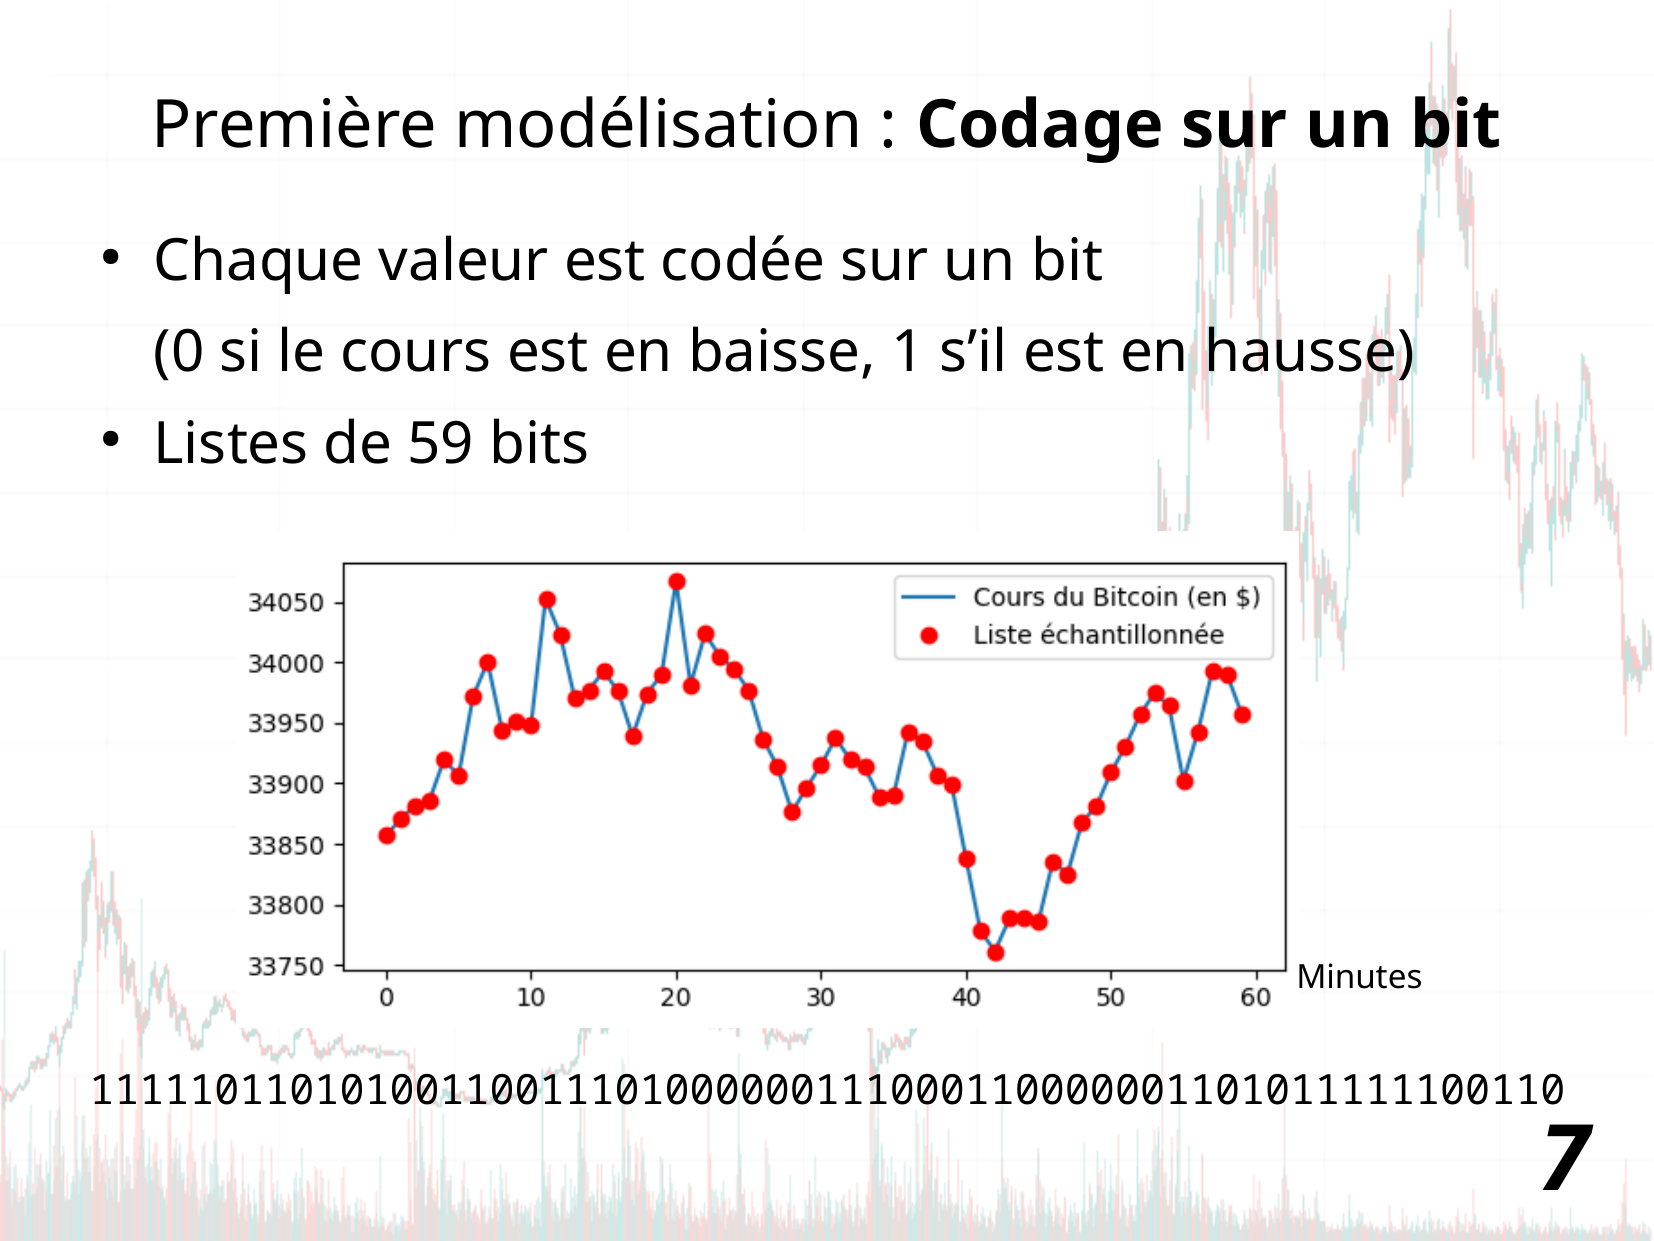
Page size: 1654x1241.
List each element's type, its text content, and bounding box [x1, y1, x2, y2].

title Première modélisation : Codage sur un bit [82, 18, 1571, 206]
text_box Minutes [1281, 946, 1459, 1034]
text_box 11111011010100110011101000000111000110000001101011111100110 [0, 1052, 1654, 1241]
list Chaque valeur est codée sur un bit (0 si le cours est en baisse, 1 s’il est en hausse) Listes de 59 bits [82, 206, 1571, 926]
picture [0, 0, 1654, 1052]
text_box 7 [1476, 1085, 1654, 1241]
